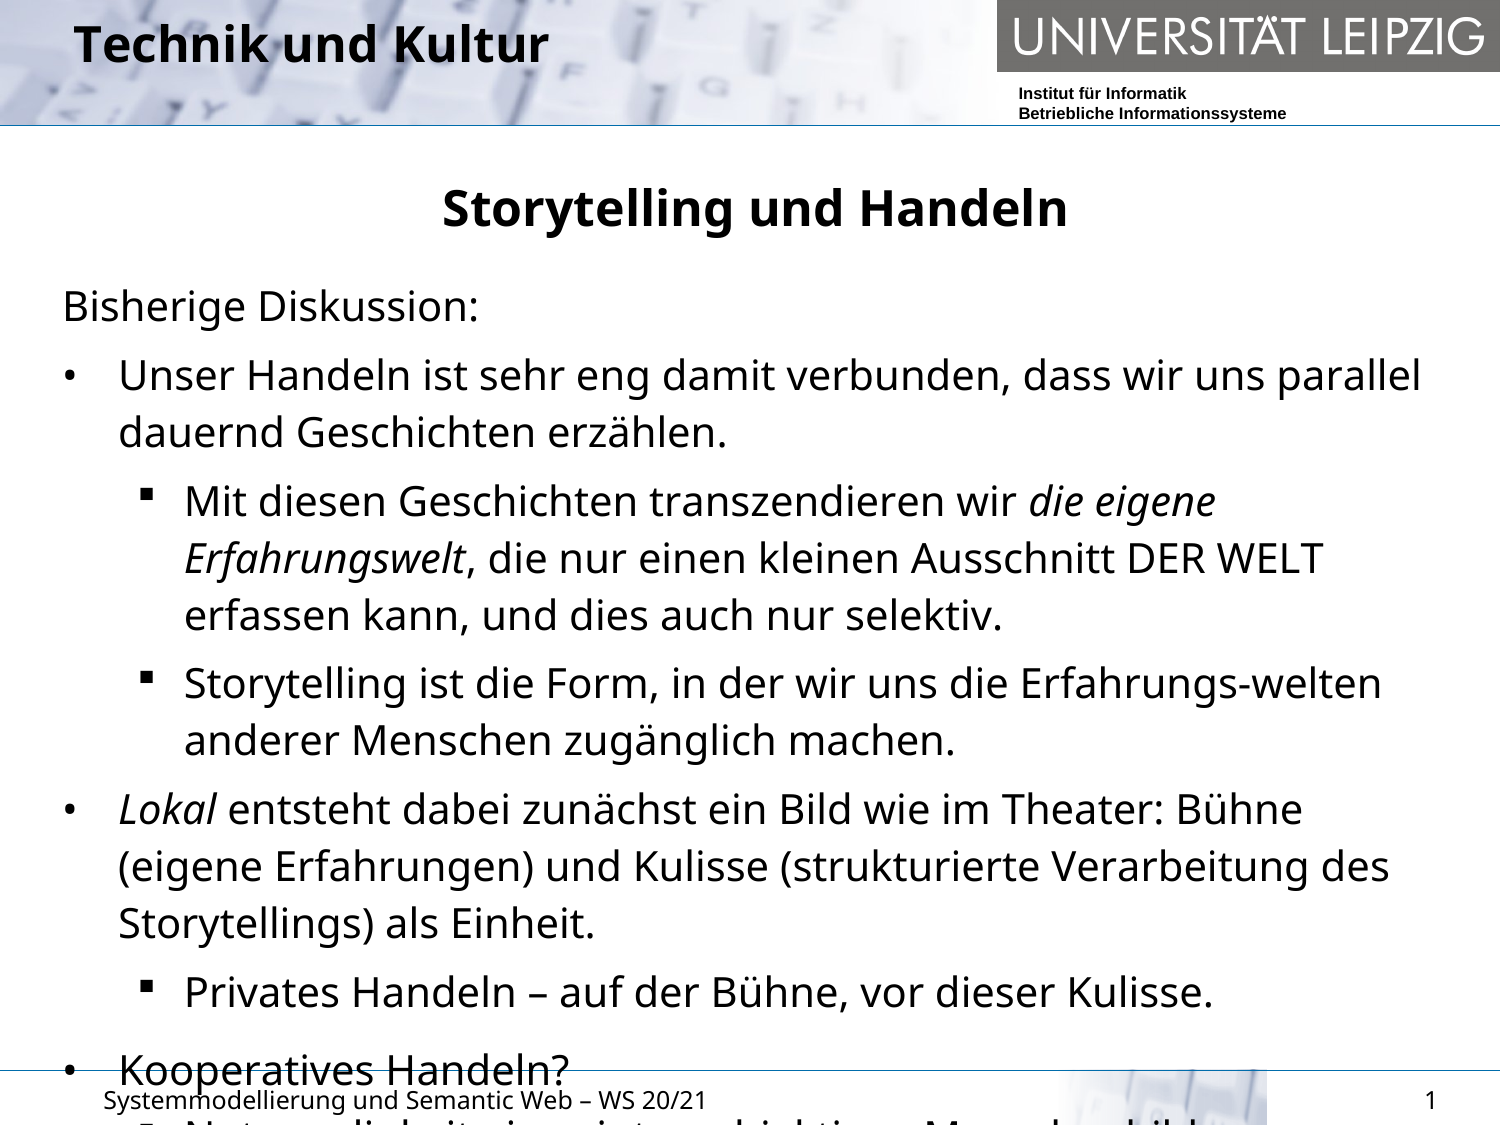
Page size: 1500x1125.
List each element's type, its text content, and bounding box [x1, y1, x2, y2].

text_box Technik und Kultur [58, 5, 566, 81]
picture [0, 0, 1500, 125]
list Storytelling und Handeln Bisherige Diskussion: Unser Handeln ist sehr eng damit verbunden, dass wir uns parallel dauernd Geschichten erzählen. Mit diesen Geschichten transzendieren wir die eigene Erfahrungswelt, die nur einen kleinen Ausschnitt DER WELT erfassen kann, und dies auch nur selektiv. Storytelling ist die Form, in der wir uns die Erfahrungs-welten anderer Menschen zugänglich machen. Lokal entsteht dabei zunächst ein Bild wie im Theater: Bühne (eigene Erfahrungen) und Kulisse (strukturierte Verarbeitung des Storytellings) als Einheit. Privates Handeln – auf der Bühne, vor dieser Kulisse. Kooperatives Handeln? Notwendigkeit eines intersubjektiven Menschenbilds [47, 165, 1465, 1077]
picture [1057, 1077, 1267, 1125]
